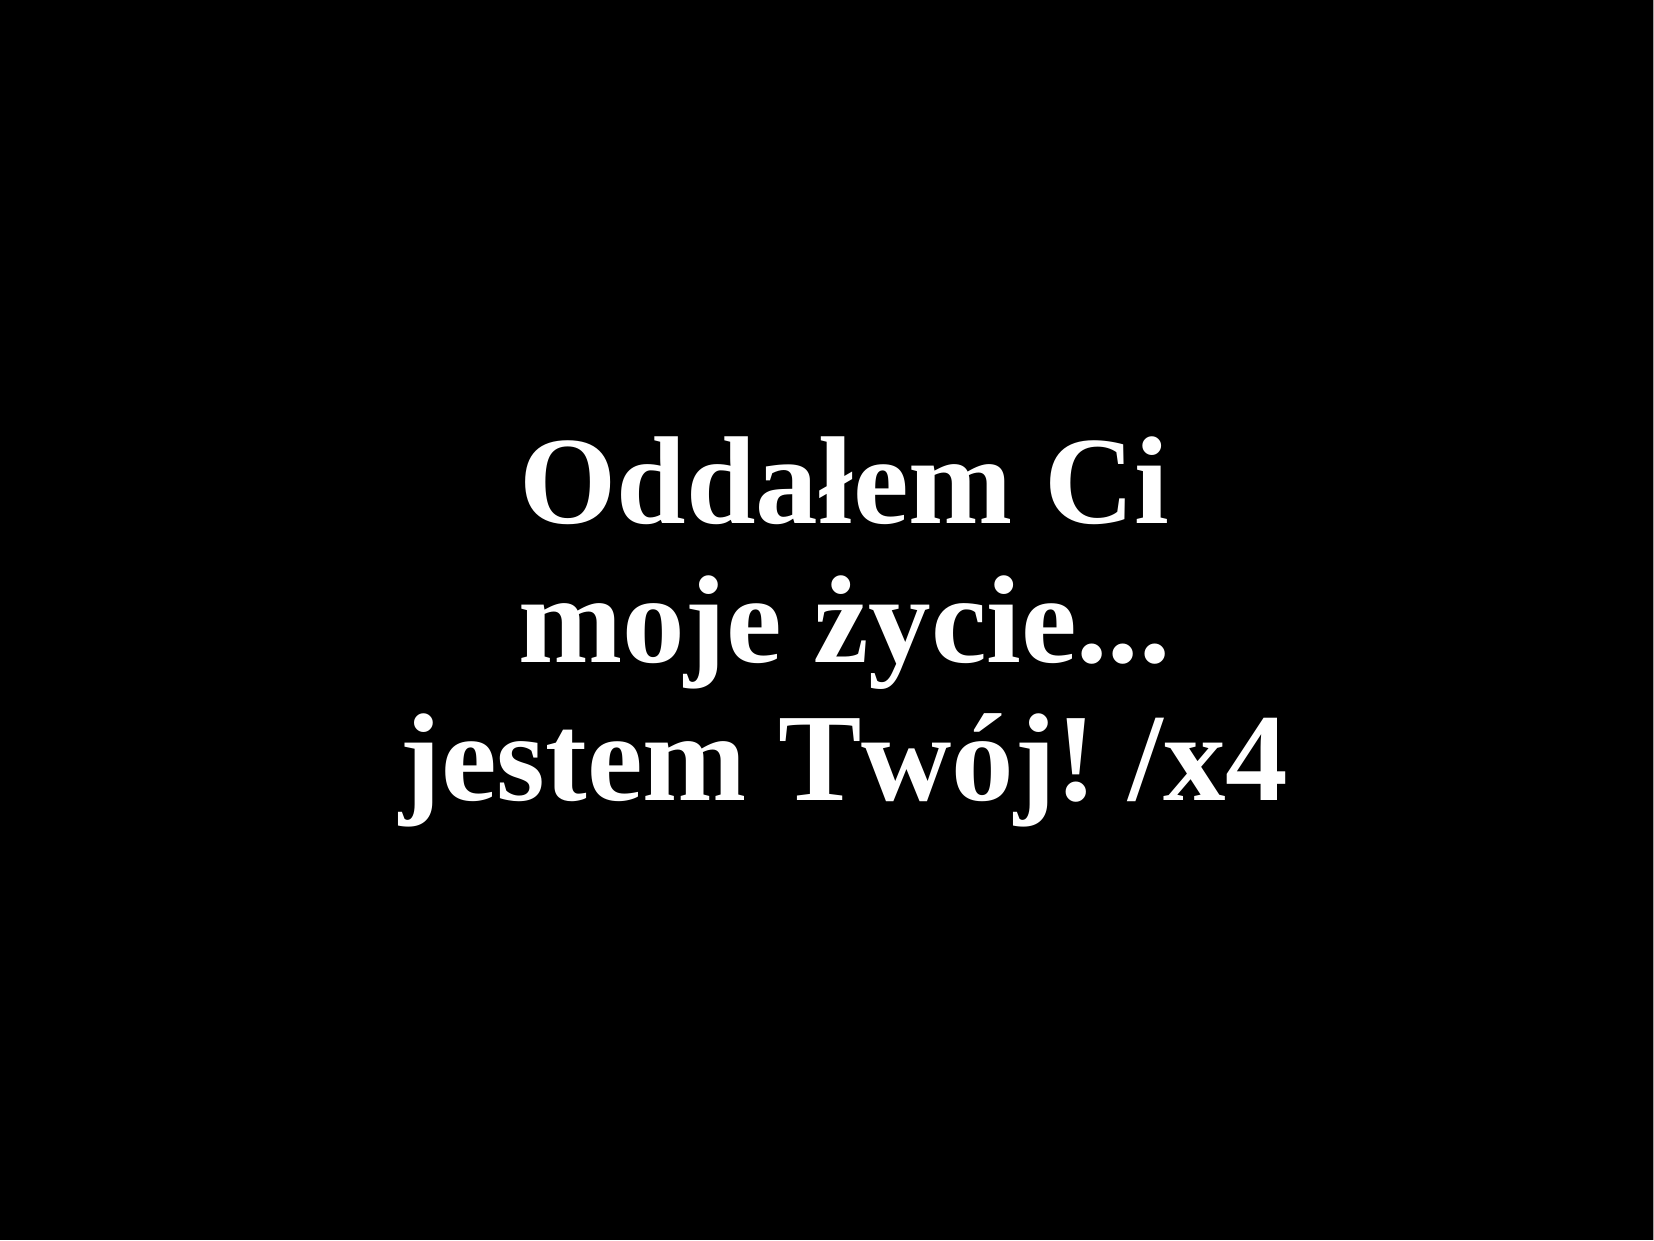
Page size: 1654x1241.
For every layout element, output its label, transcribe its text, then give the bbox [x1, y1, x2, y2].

subtitle Oddałem Ci moje życie... jestem Twój! /x4 [0, 0, 1654, 1241]
